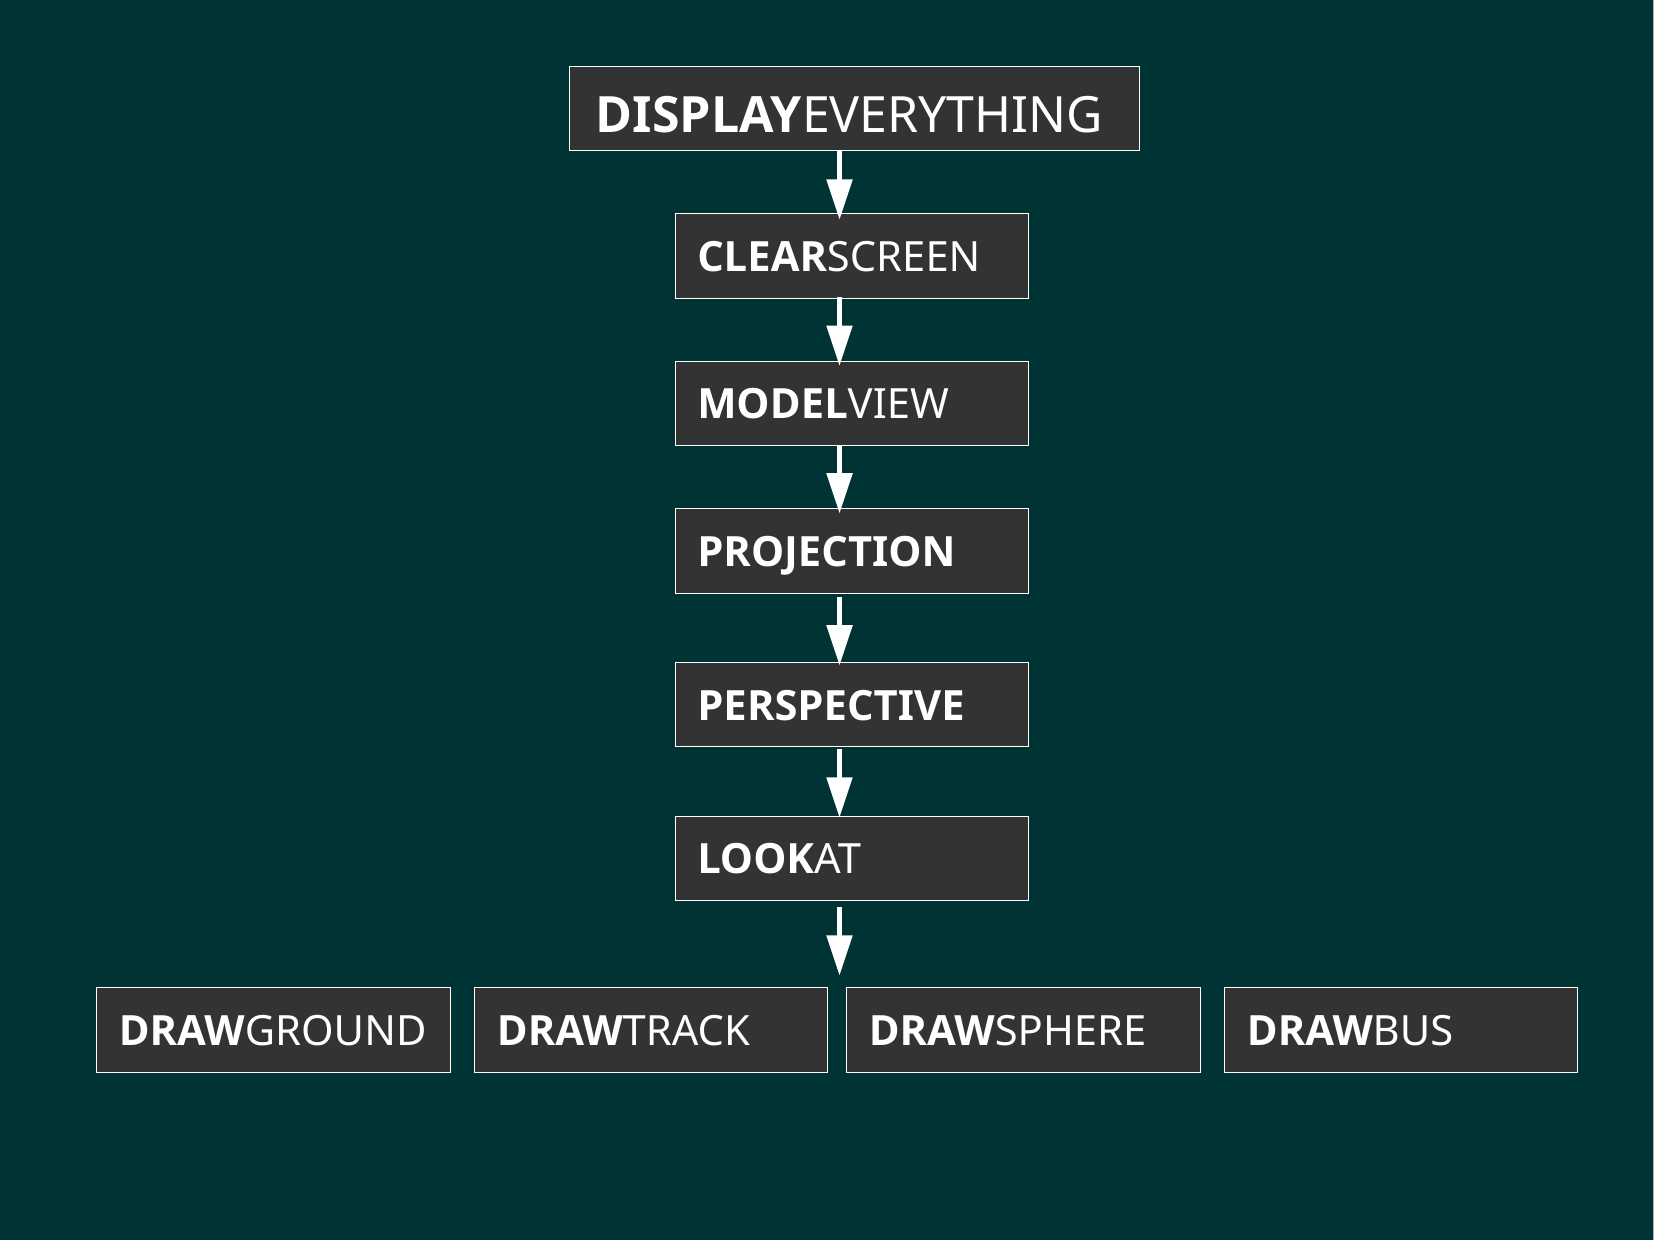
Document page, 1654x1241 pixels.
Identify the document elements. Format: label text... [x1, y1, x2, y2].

text_box CLEARSCREEN [682, 219, 1024, 304]
text_box [96, 987, 451, 1073]
text_box [840, 213, 1029, 299]
text_box [569, 66, 1140, 151]
text_box DISPLAYEVERYTHING [581, 71, 1132, 157]
text_box DRAWTRACK [482, 993, 824, 1078]
text_box [846, 987, 1201, 1073]
text_box DRAWSPHERE [854, 993, 1196, 1078]
text_box [675, 213, 839, 299]
text_box [840, 361, 1029, 446]
text_box DRAWBUS [1232, 993, 1574, 1078]
text_box [840, 508, 1029, 594]
text_box [675, 662, 1029, 747]
text_box [675, 361, 839, 446]
text_box PERSPECTIVE [682, 668, 1024, 753]
text_box MODELVIEW [682, 366, 1024, 452]
text_box [474, 987, 828, 1073]
text_box [675, 816, 1029, 901]
text_box DRAWGROUND [104, 993, 446, 1078]
text_box LOOKAT [682, 821, 1024, 907]
text_box PROJECTION [682, 514, 1024, 599]
text_box [675, 508, 839, 594]
text_box [1224, 987, 1578, 1073]
